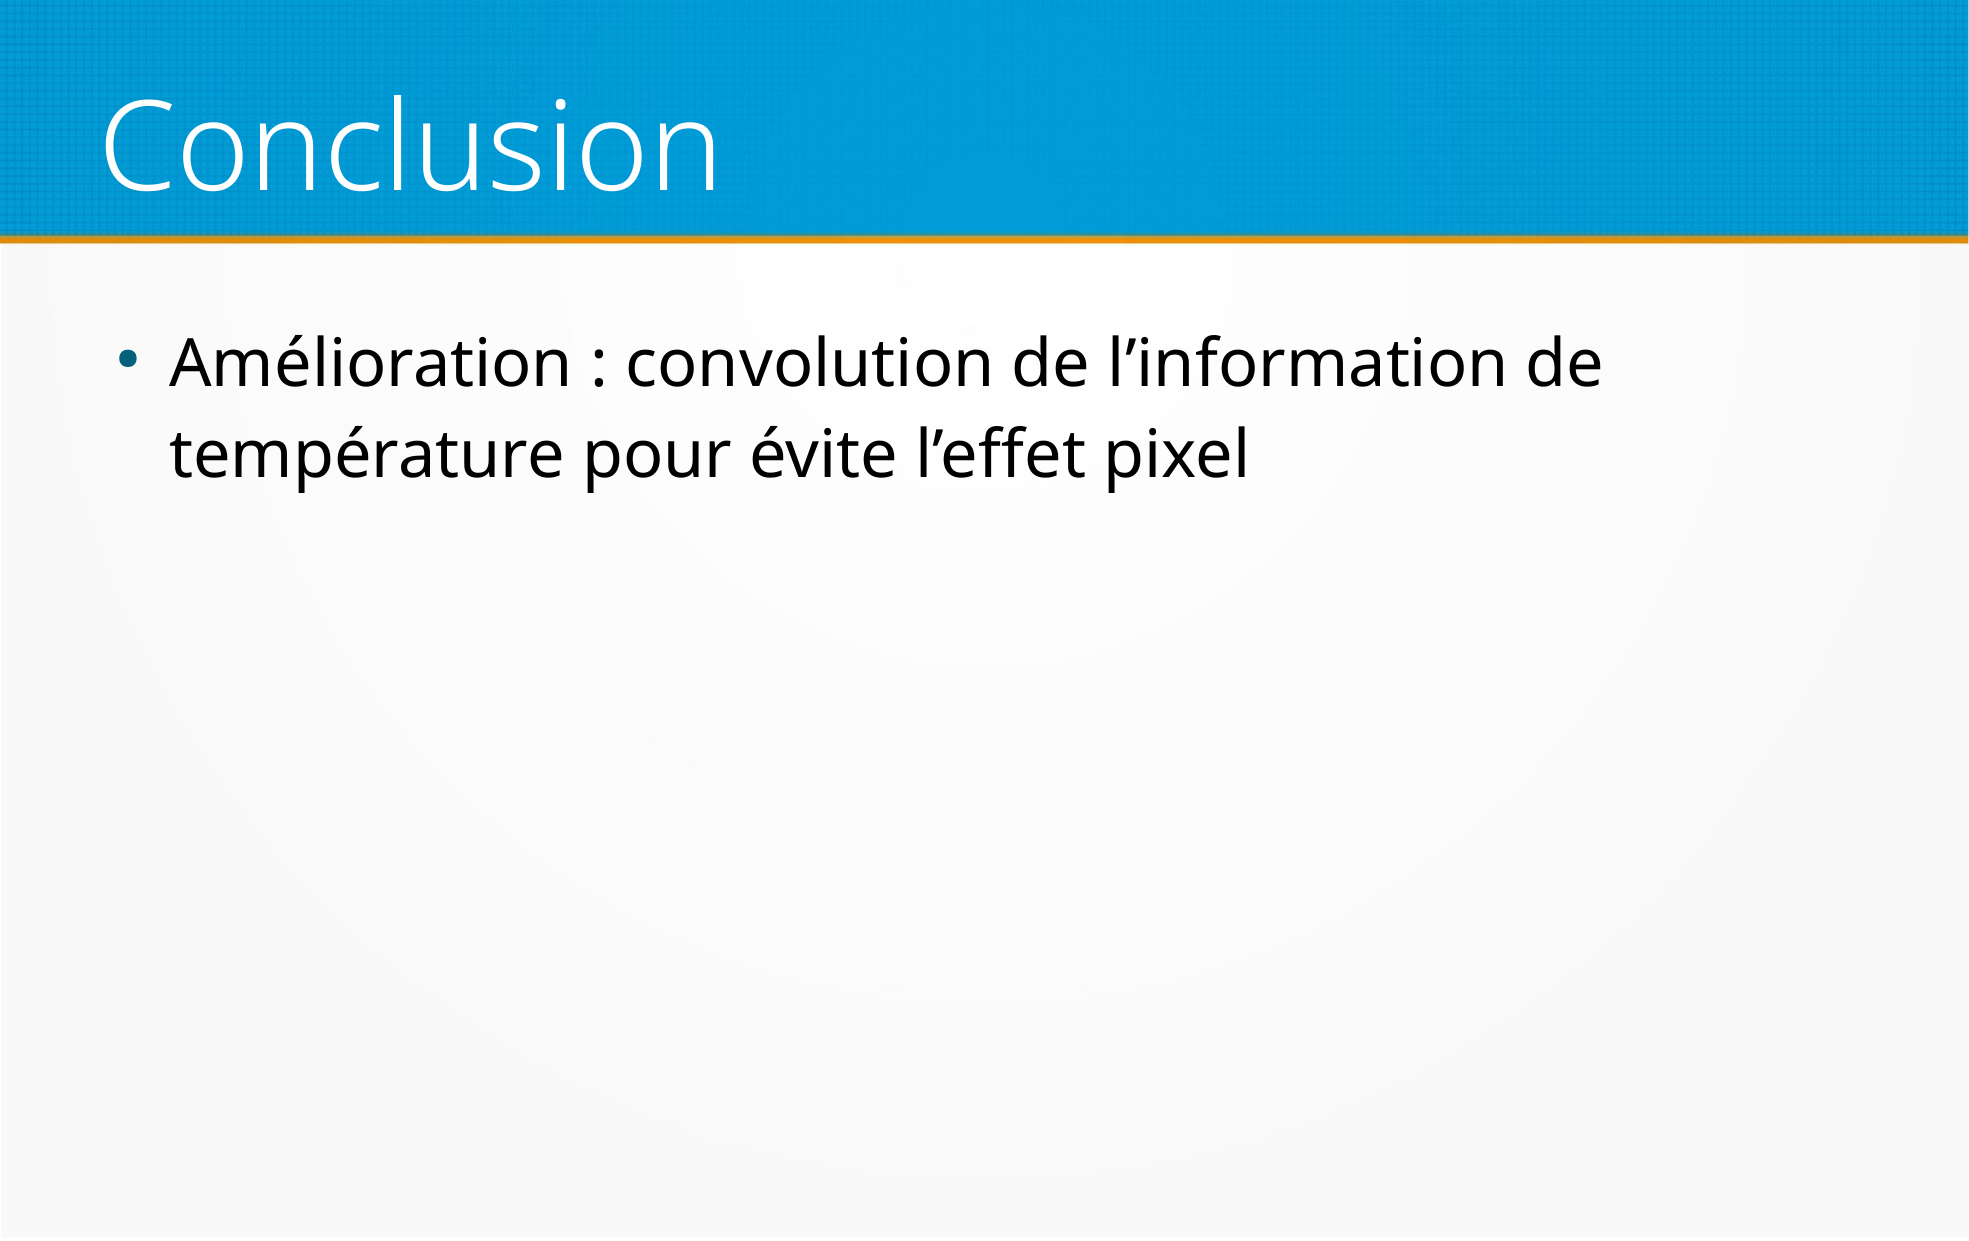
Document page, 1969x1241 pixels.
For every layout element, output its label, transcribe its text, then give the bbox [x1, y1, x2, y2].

title Conclusion [98, 19, 1870, 227]
picture [0, 233, 1969, 1241]
list Amélioration : convolution de l’information de température pour évite l’effet pixel [98, 315, 1861, 1081]
